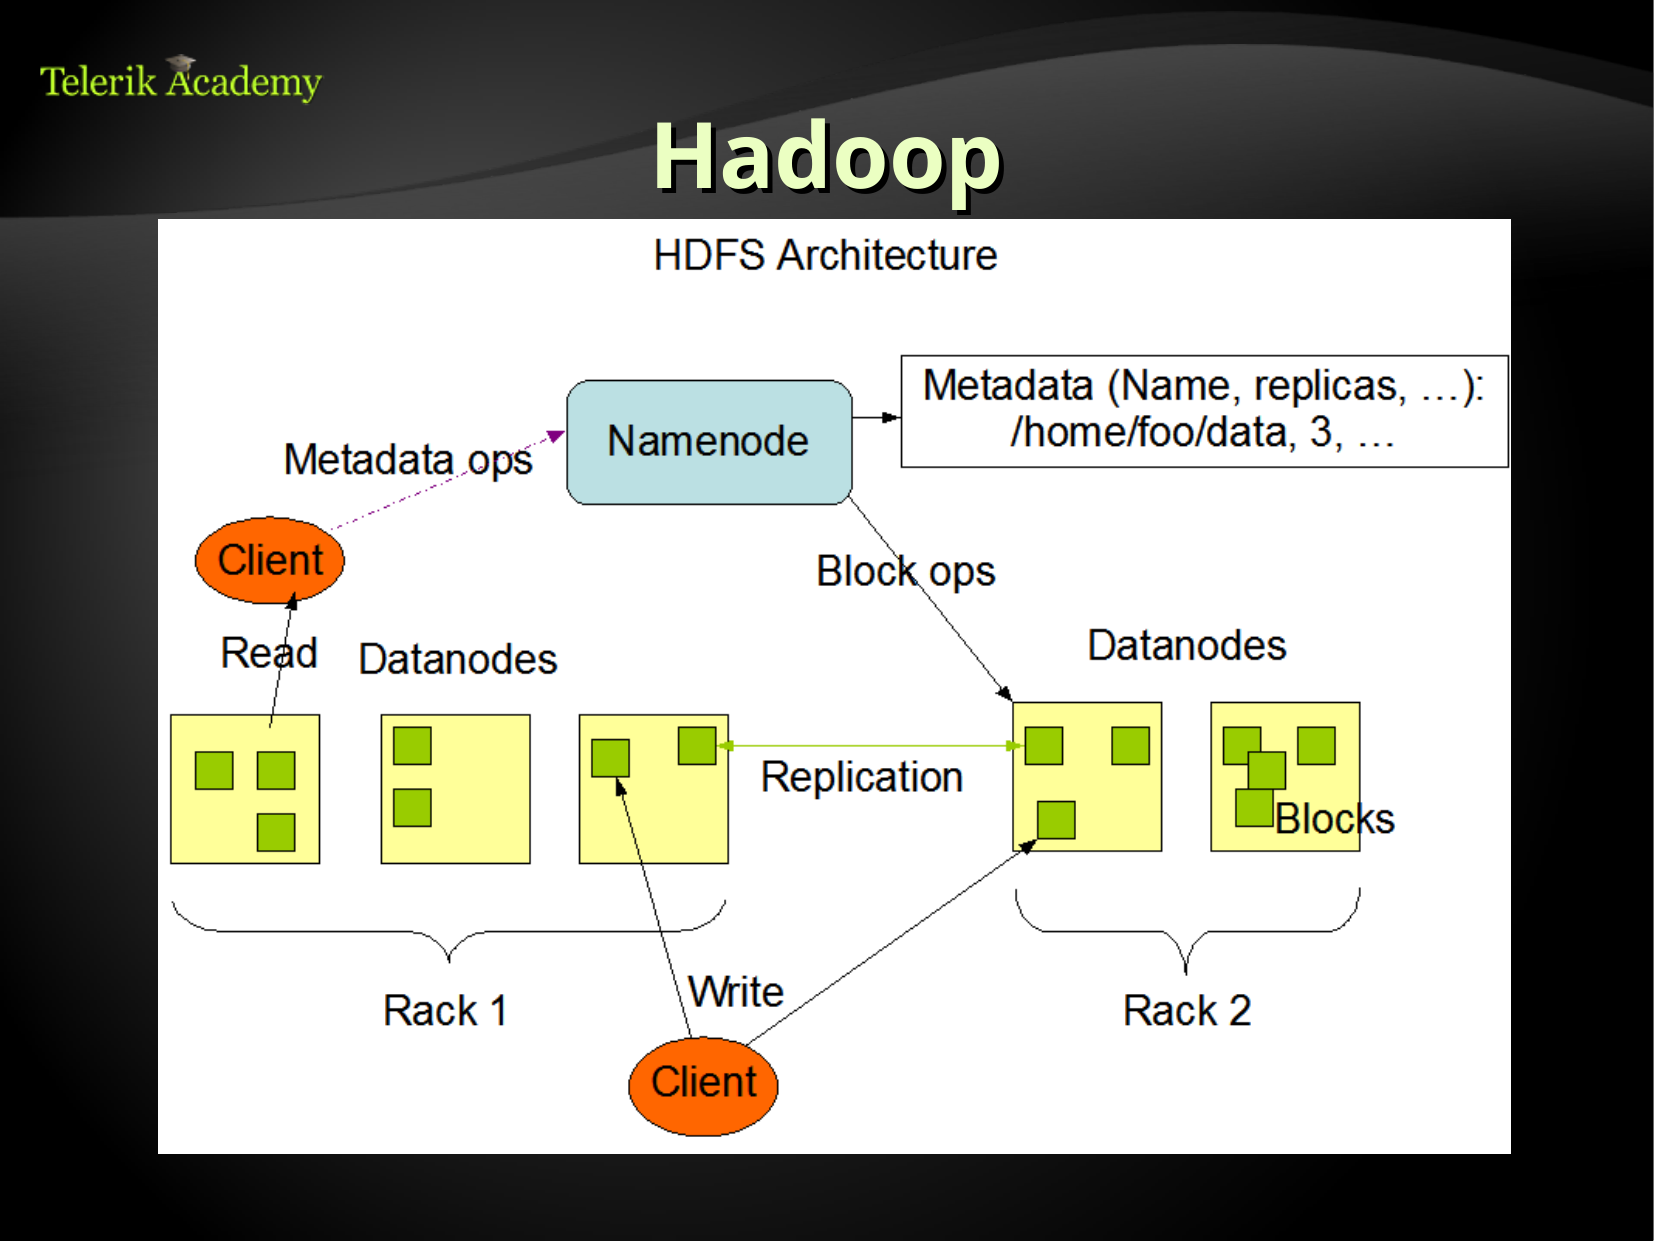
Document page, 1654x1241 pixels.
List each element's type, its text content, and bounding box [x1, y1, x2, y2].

title Hadoop [82, 49, 1571, 257]
picture [0, 0, 1654, 1241]
